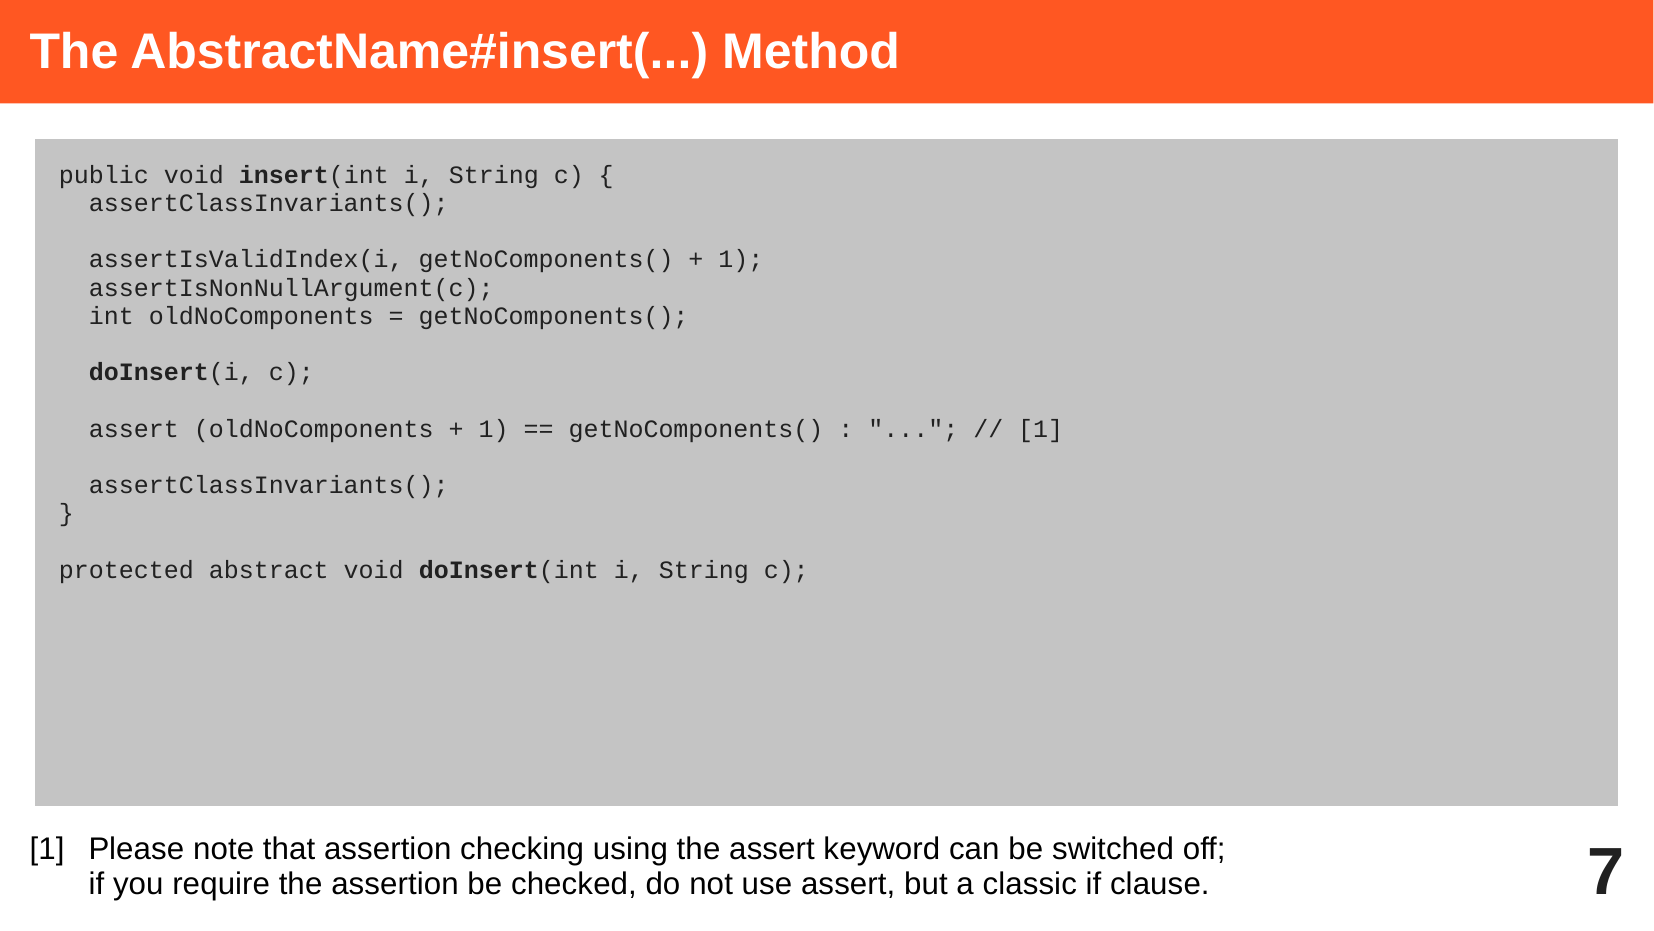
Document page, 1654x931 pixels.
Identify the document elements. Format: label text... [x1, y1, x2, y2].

title The AbstractName#insert(...) Method [0, 0, 1654, 104]
text_box [1] Please note that assertion checking using the assert keyword can be switched off; if you require the assertion be checked, do not use assert, but a classic if clause. [0, 812, 1565, 931]
list public void insert(int i, String c) { assertClassInvariants(); assertIsValidIndex(i, getNoComponents() + 1); assertIsNonNullArgument(c); int oldNoComponents = getNoComponents(); doInsert(i, c); assert (oldNoComponents + 1) == getNoComponents() : "..."; // [1] assertClassInvariants(); } protected abstract void doInsert(int i, String c); [29, 132, 1625, 813]
